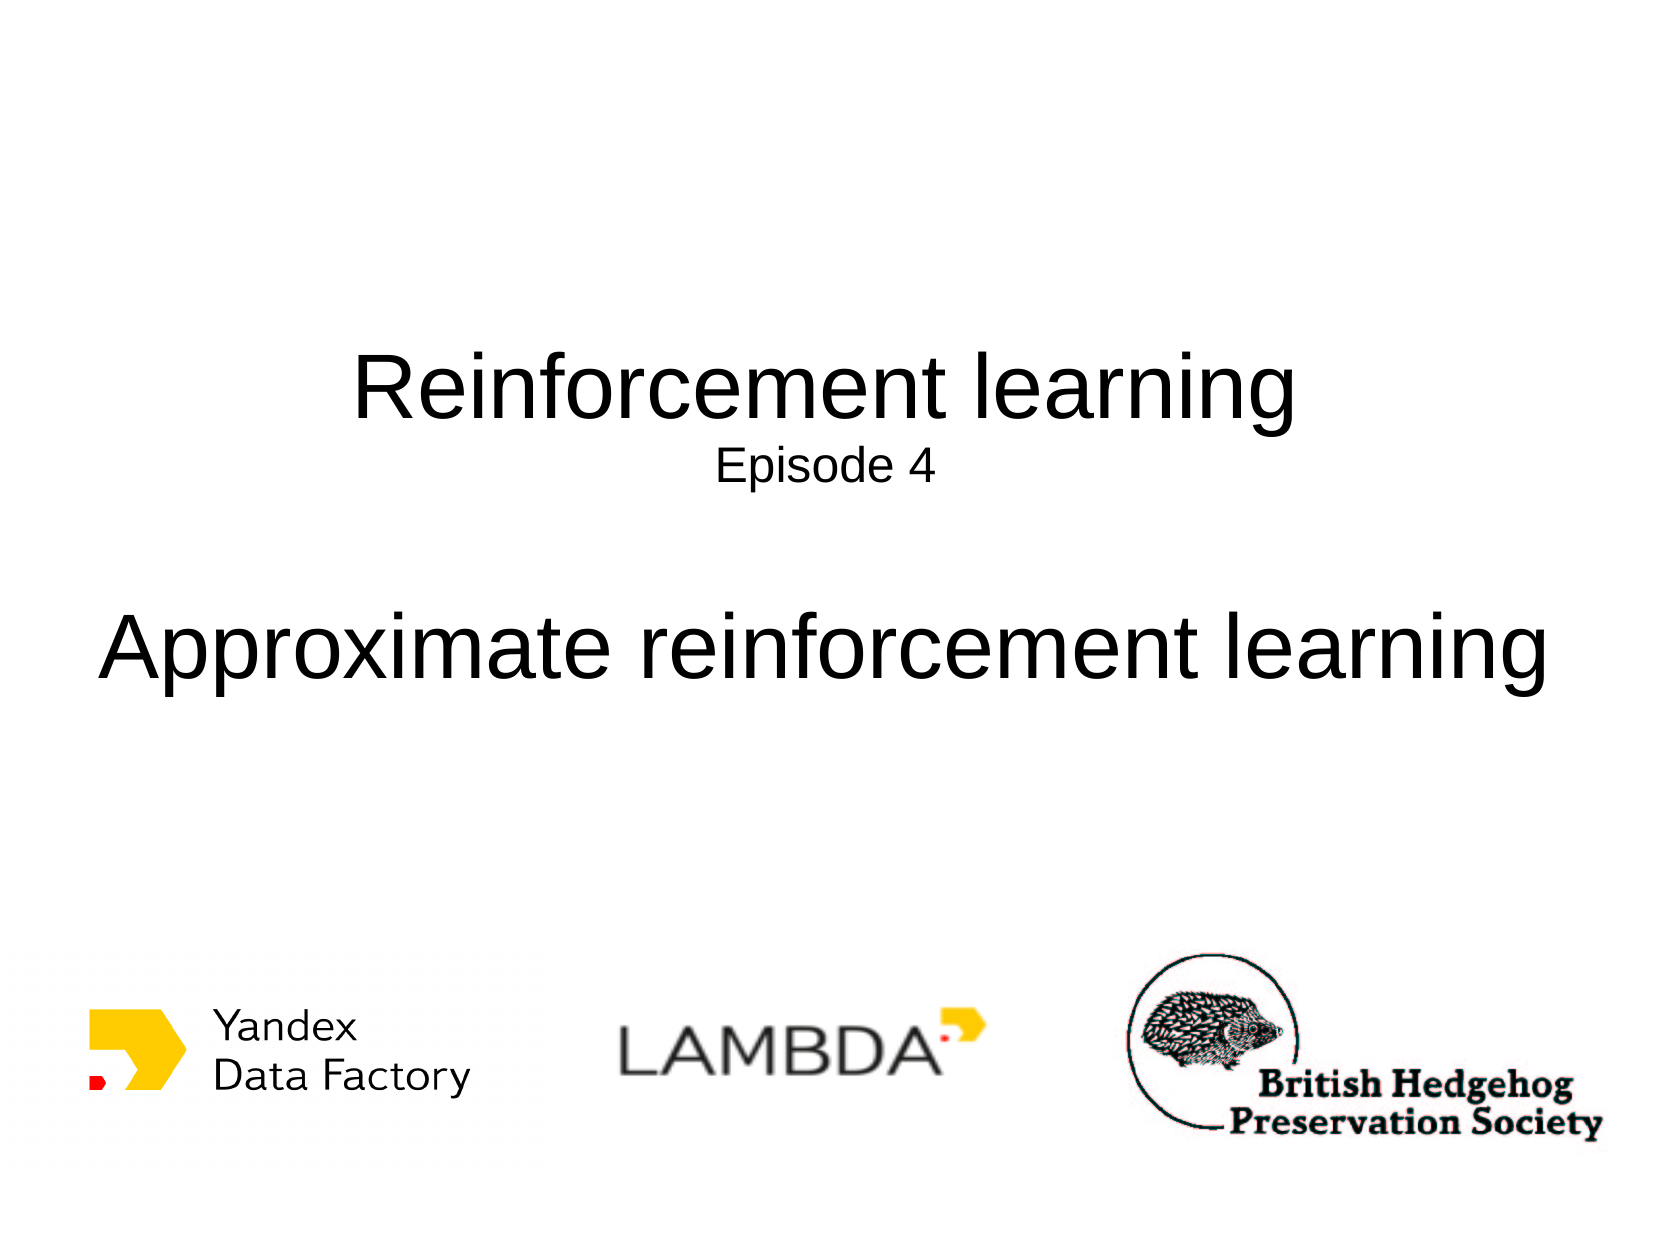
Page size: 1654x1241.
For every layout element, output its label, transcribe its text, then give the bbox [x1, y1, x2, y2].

picture [585, 872, 1006, 1213]
text_box Reinforcement learning Episode 4 Approximate reinforcement learning [0, 311, 1654, 723]
picture [0, 929, 556, 1171]
picture [1050, 869, 1654, 1241]
